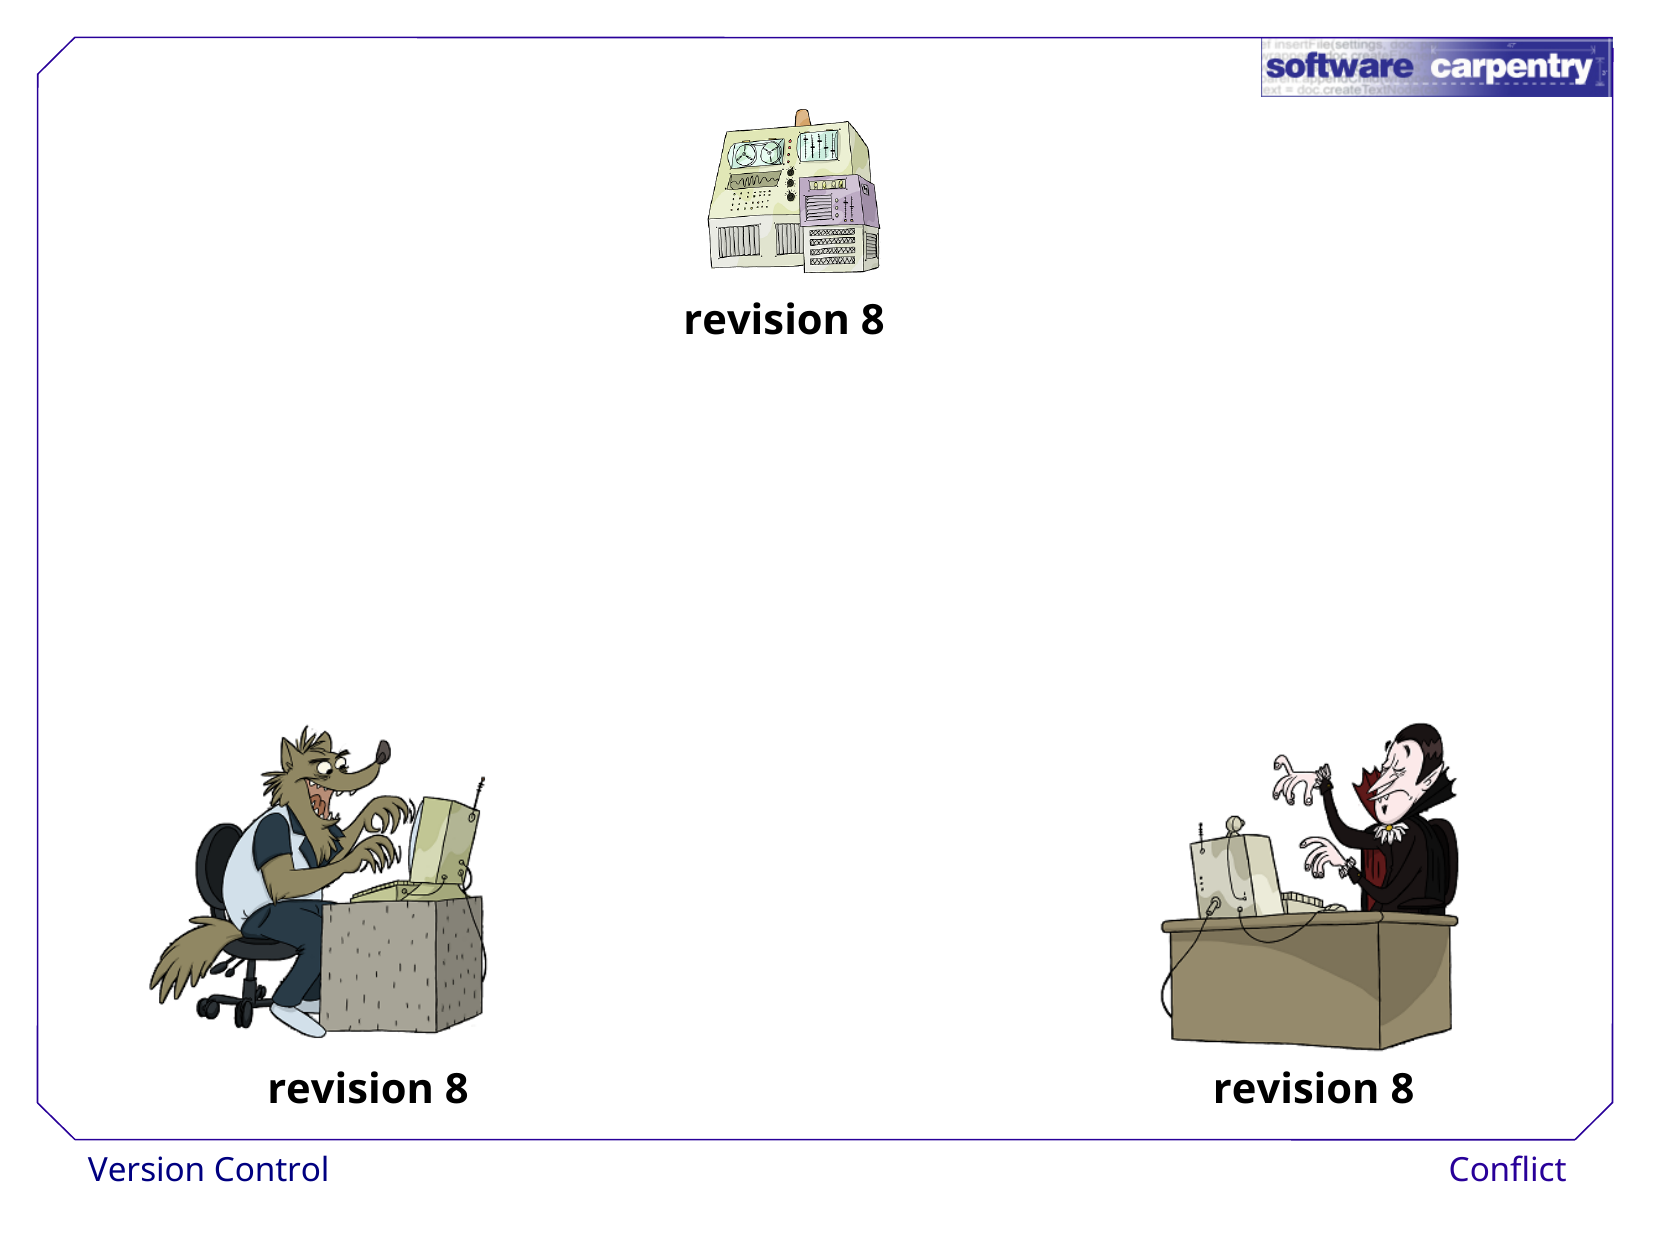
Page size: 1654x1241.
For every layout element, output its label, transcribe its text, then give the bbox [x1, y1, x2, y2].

picture [688, 90, 903, 286]
text_box revision 8 [1198, 1059, 1430, 1122]
text_box revision 8 [252, 1059, 484, 1122]
picture [1261, 39, 1613, 97]
picture [1148, 695, 1474, 1067]
picture [137, 705, 516, 1069]
text_box revision 8 [668, 289, 900, 352]
